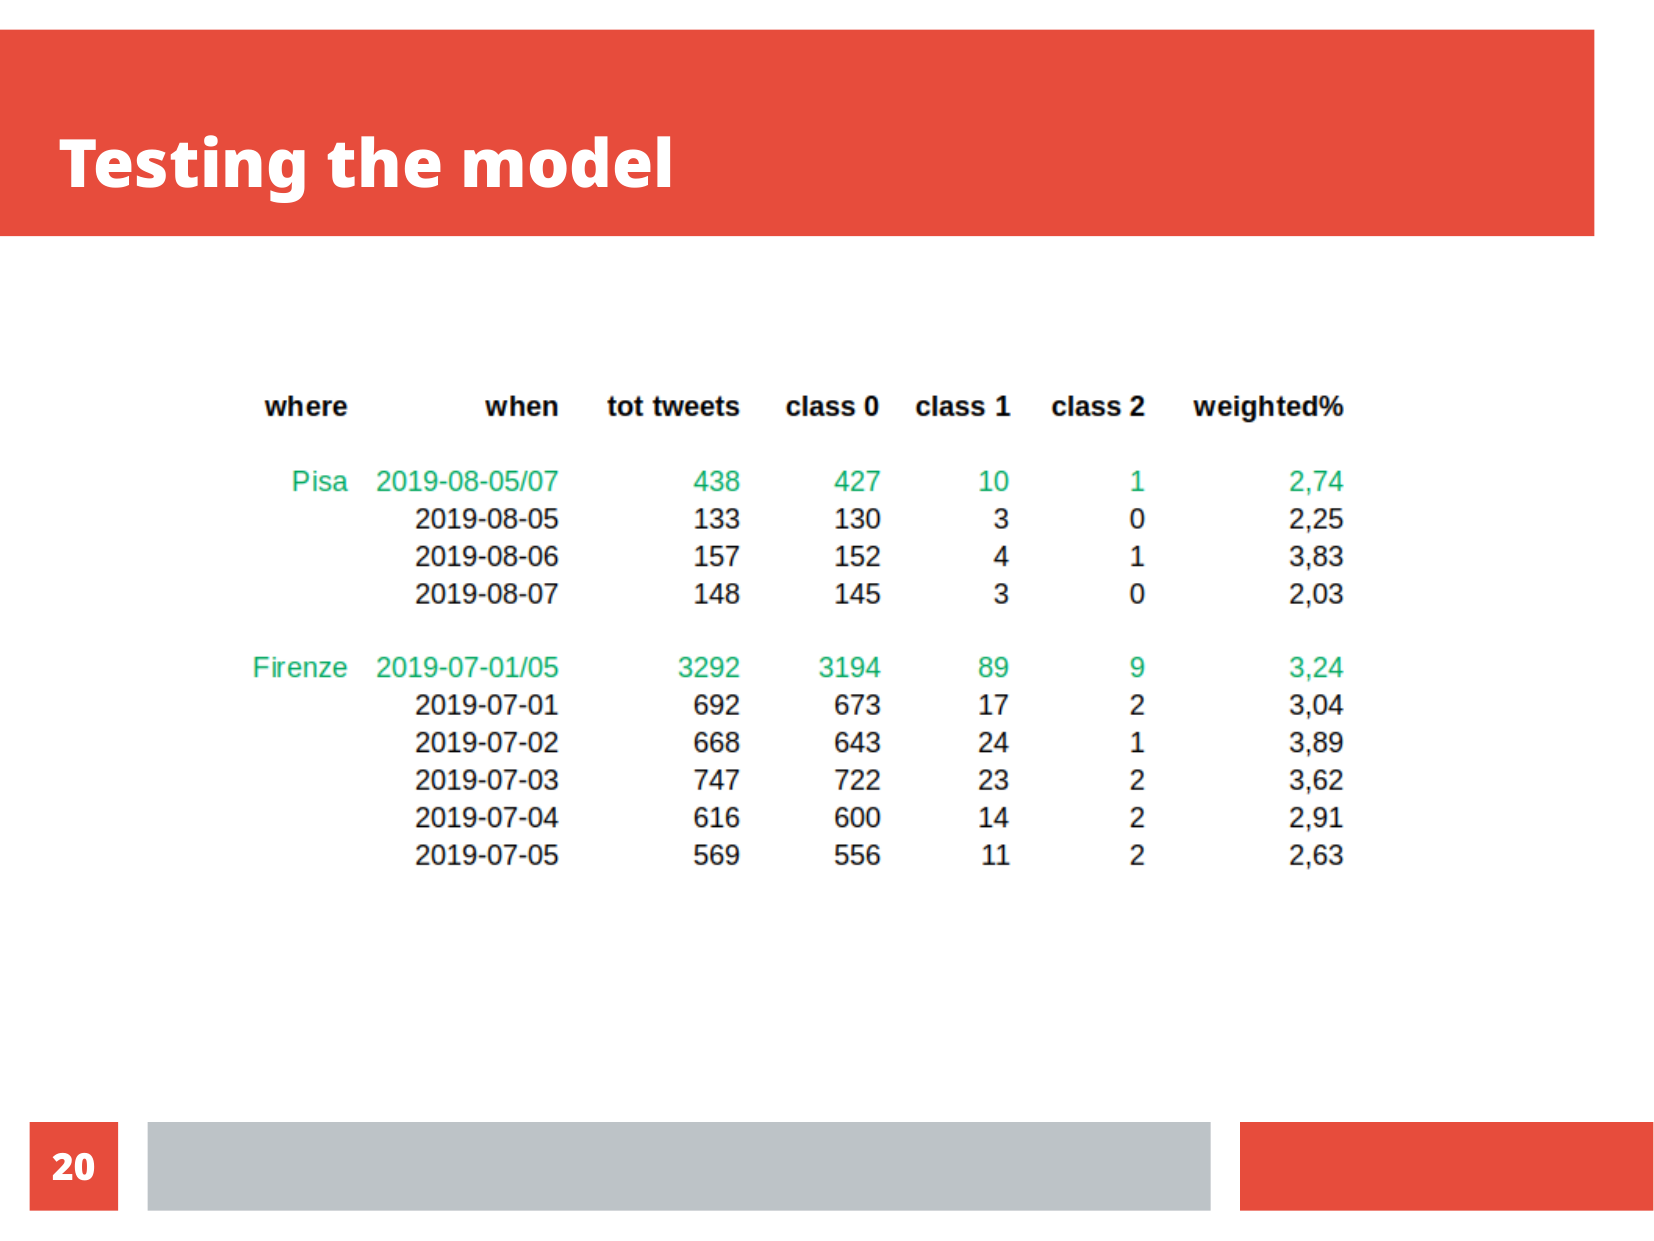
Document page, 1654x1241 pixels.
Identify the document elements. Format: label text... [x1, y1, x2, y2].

picture [212, 374, 1394, 898]
title Testing the model [59, 59, 1595, 207]
